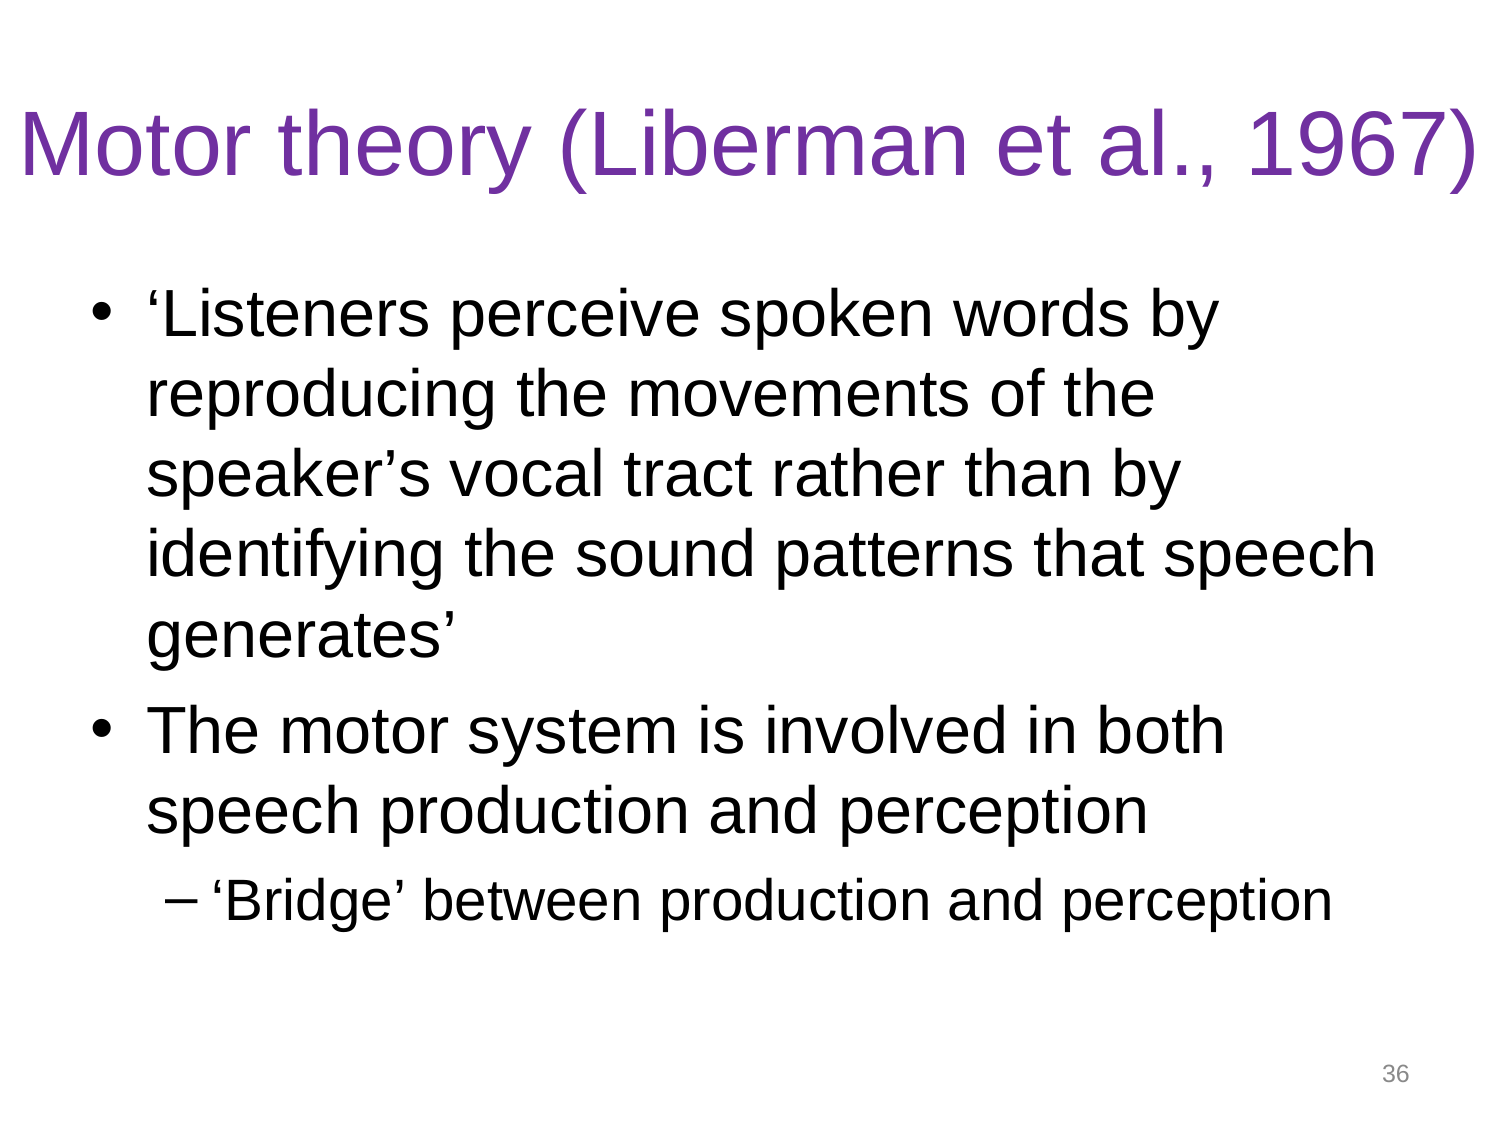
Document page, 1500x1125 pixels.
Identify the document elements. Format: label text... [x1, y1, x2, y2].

list ‘Listeners perceive spoken words by reproducing the movements of the speaker’s vocal tract rather than by identifying the sound patterns that speech generates’ The motor system is involved in both speech production and perception ‘Bridge’ between production and perception [75, 262, 1426, 1005]
text_box <number> [1074, 1042, 1426, 1103]
title Motor theory (Liberman et al., 1967) [0, 45, 1500, 233]
